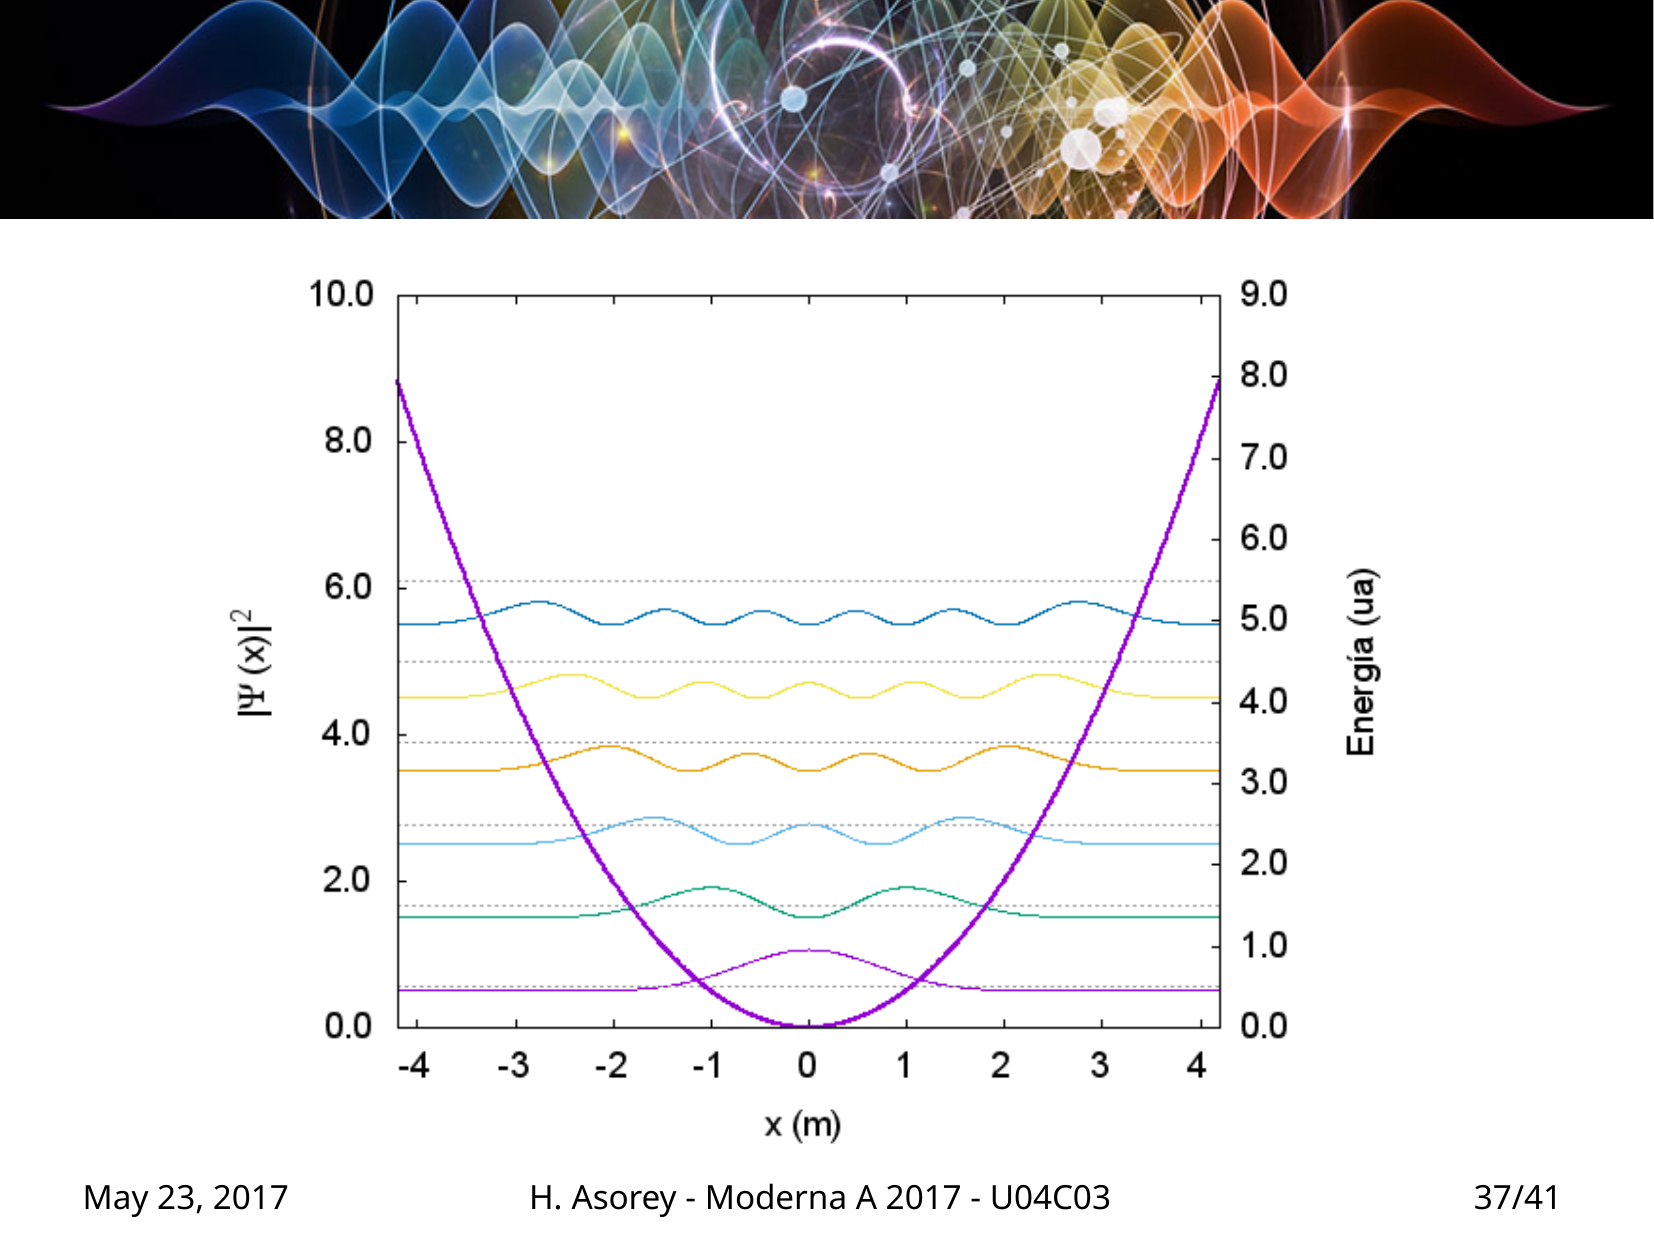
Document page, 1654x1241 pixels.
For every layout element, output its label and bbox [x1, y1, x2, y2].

picture [0, 0, 1654, 219]
picture [225, 254, 1426, 1156]
